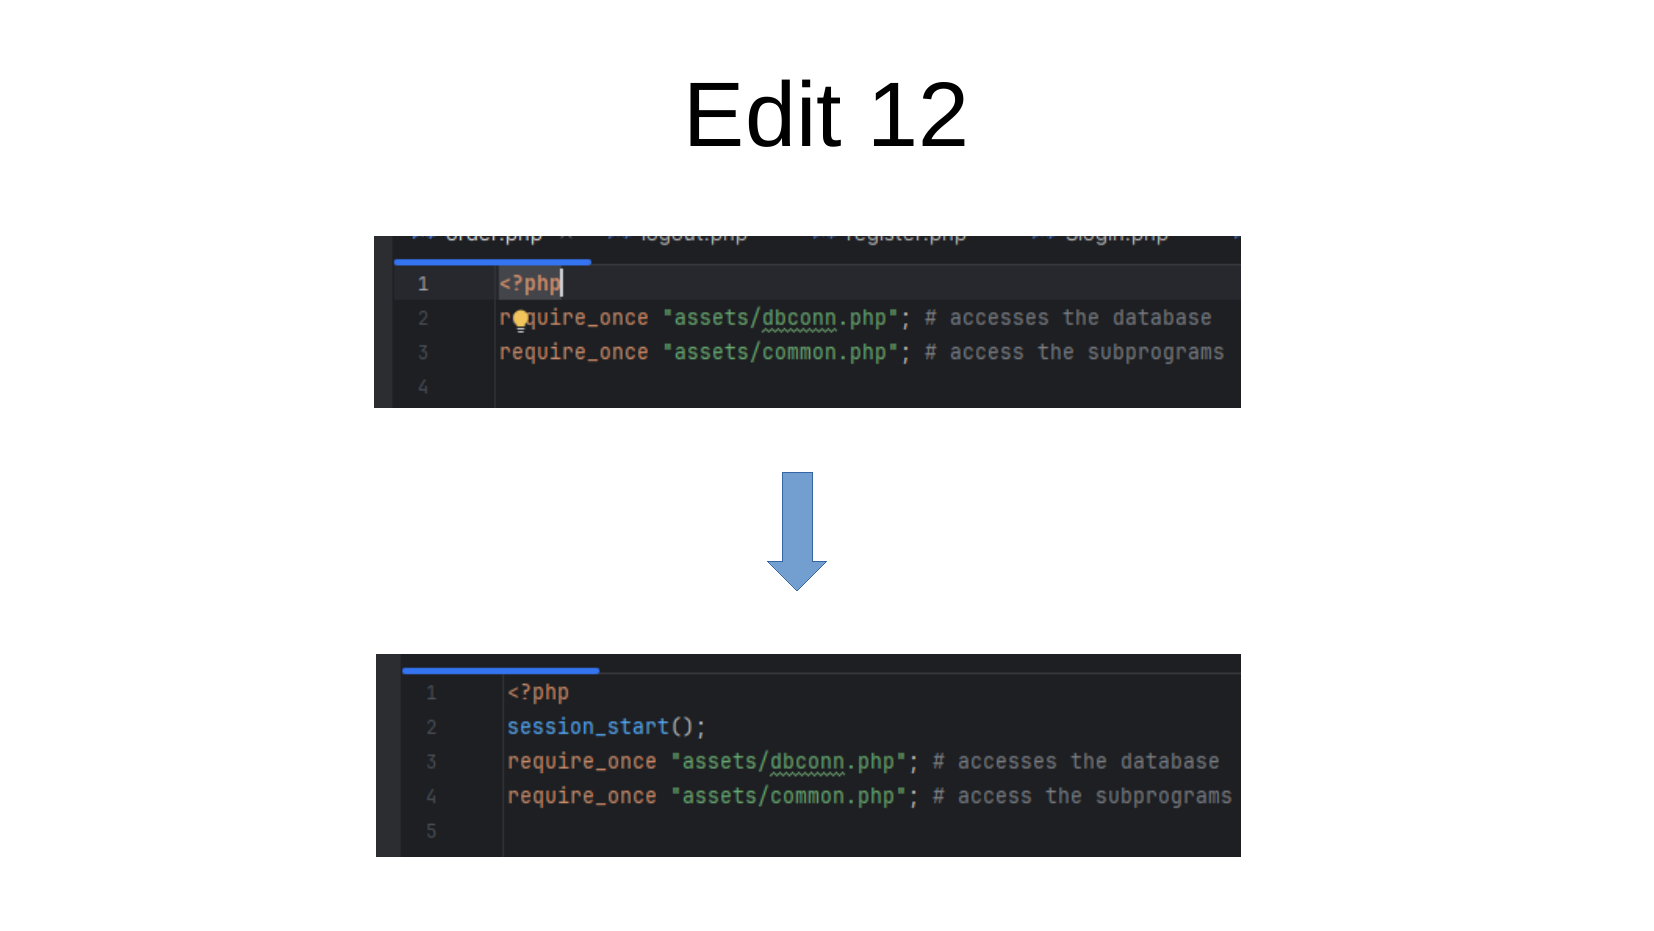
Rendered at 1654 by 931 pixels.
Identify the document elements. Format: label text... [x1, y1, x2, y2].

picture [374, 236, 1241, 409]
title Edit 12 [82, 37, 1571, 193]
text_box [767, 472, 827, 591]
picture [376, 654, 1241, 857]
